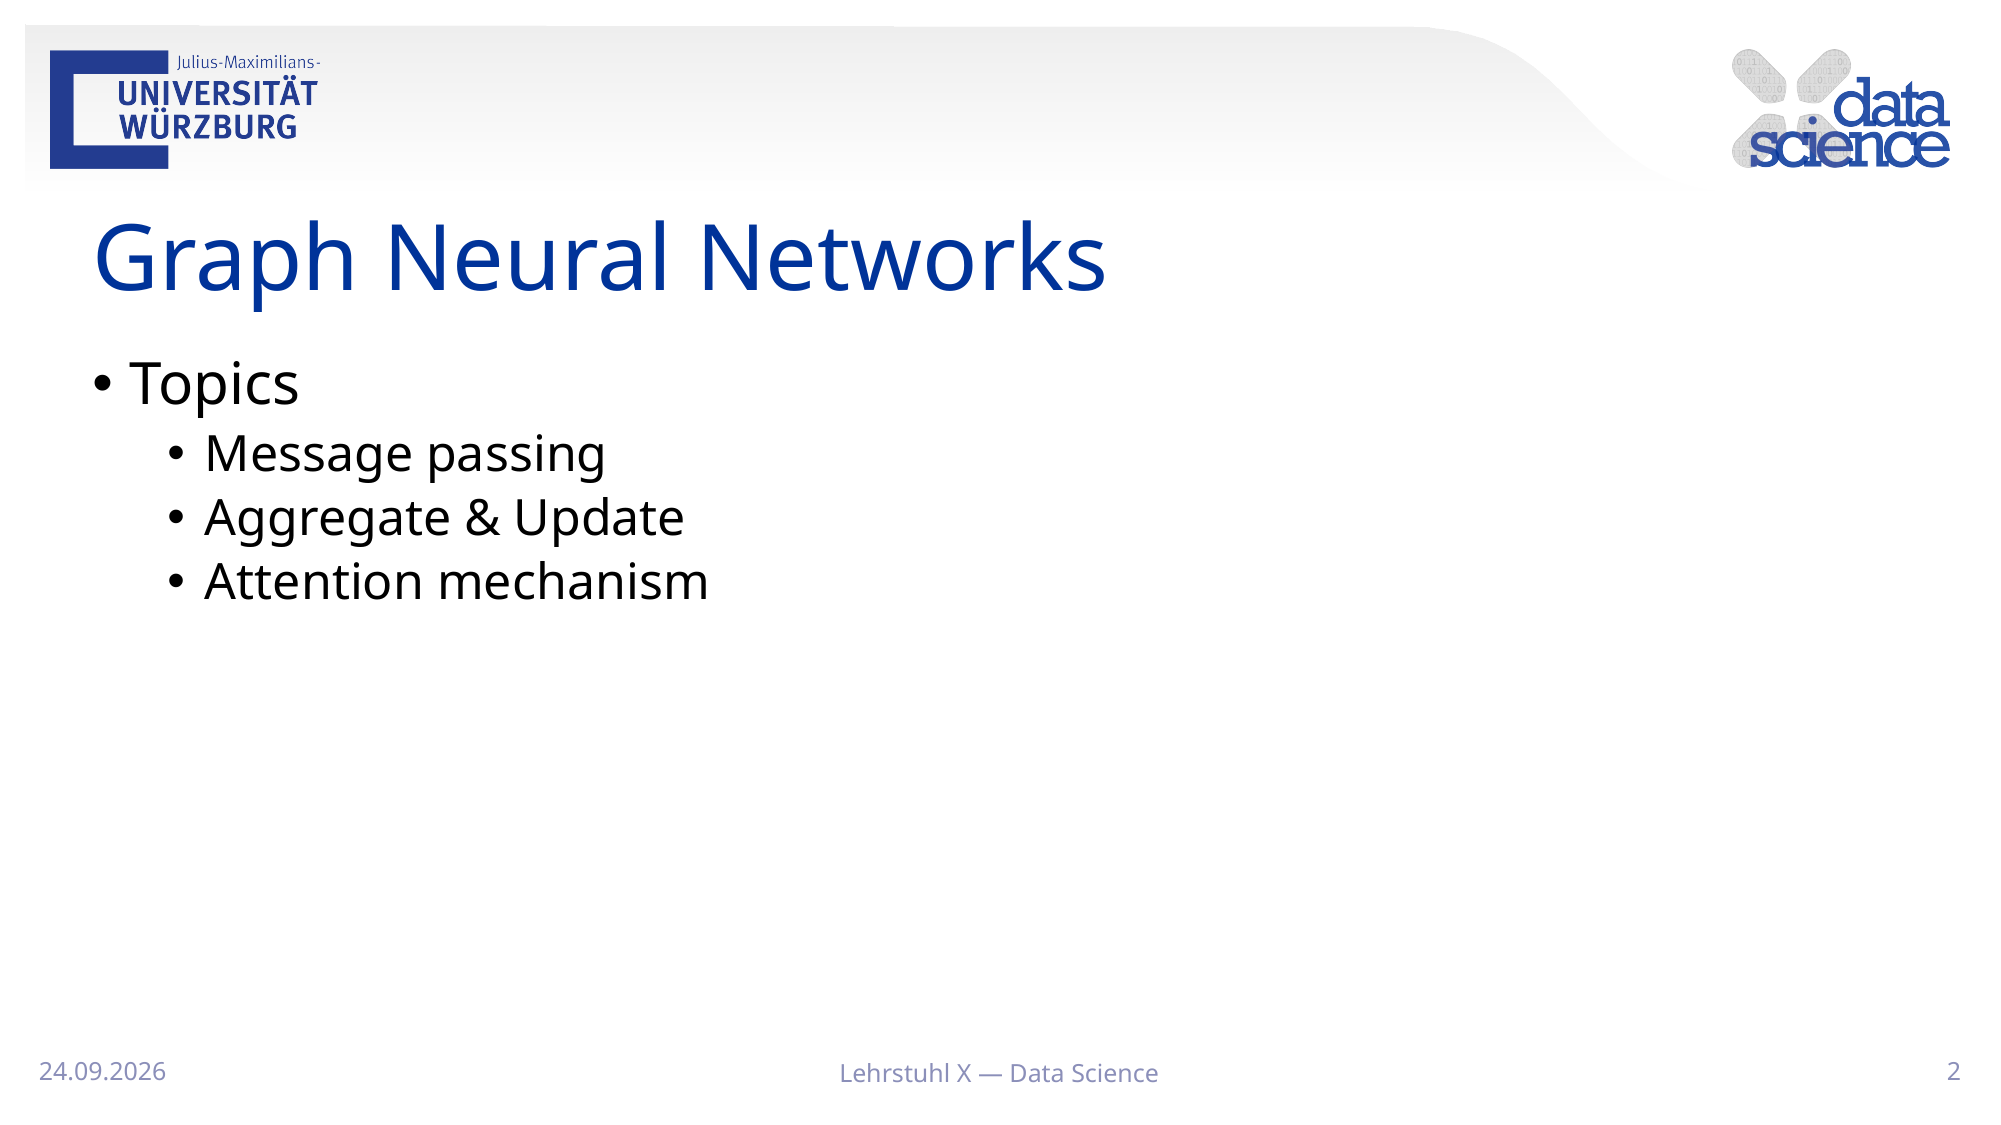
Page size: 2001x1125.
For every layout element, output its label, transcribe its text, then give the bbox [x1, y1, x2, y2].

footer Lehrstuhl X — Data Science [488, 1042, 1511, 1103]
title Graph Neural Networks [77, 198, 1901, 324]
list Topics Message passing Aggregate & Update Attention mechanism [77, 347, 1901, 1014]
slide_number 14.06.2021 [23, 1042, 474, 1103]
picture [50, 50, 321, 169]
picture [1732, 49, 1950, 168]
slide_number <number> [1526, 1042, 1976, 1103]
